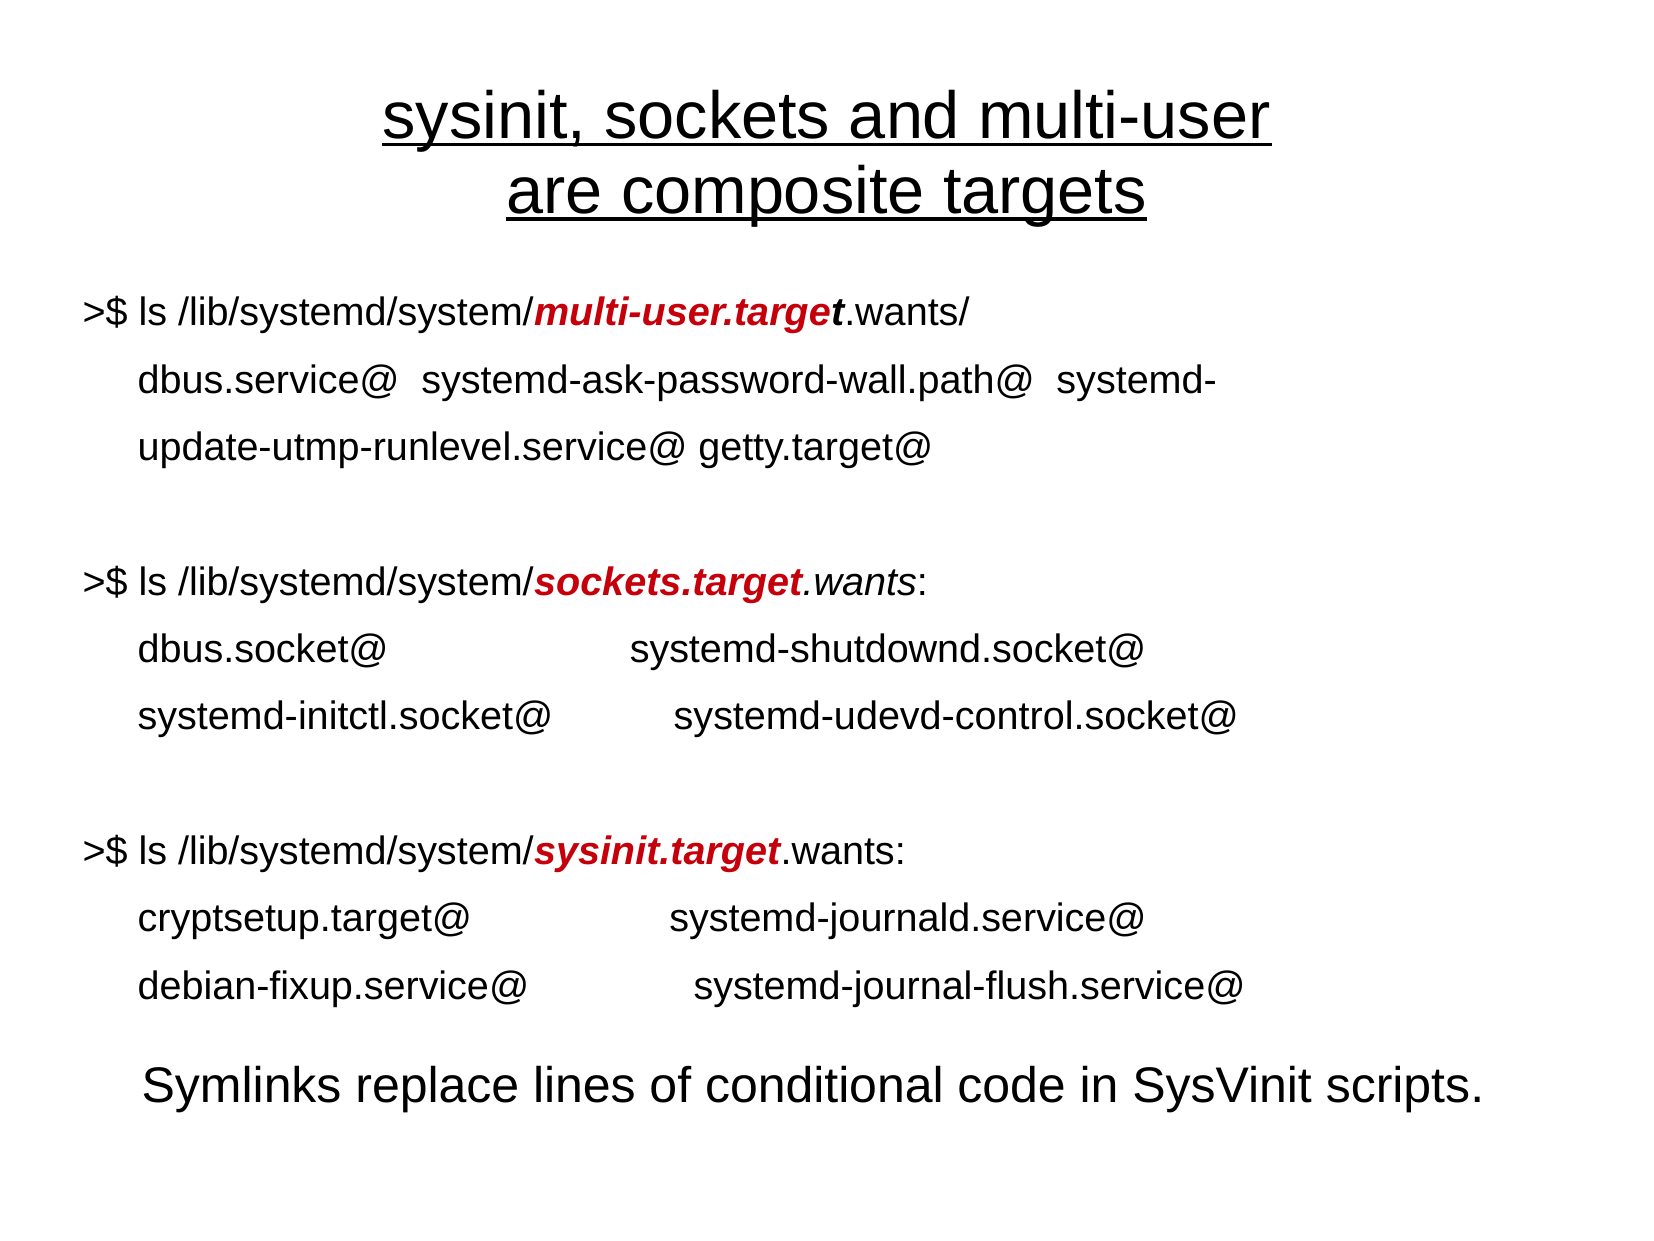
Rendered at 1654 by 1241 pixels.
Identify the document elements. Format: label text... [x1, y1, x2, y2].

list >$ ls /lib/systemd/system/multi-user.target.wants/ dbus.service@ systemd-ask-password-wall.path@ systemd- update-utmp-runlevel.service@ getty.target@ >$ ls /lib/systemd/system/sockets.target.wants: dbus.socket@ systemd-shutdownd.socket@ systemd-initctl.socket@ systemd-udevd-control.socket@ >$ ls /lib/systemd/system/sysinit.target.wants: cryptsetup.target@ systemd-journald.service@ debian-fixup.service@ systemd-journal-flush.service@ [82, 290, 1571, 1010]
text_box Symlinks replace lines of conditional code in SysVinit scripts. [126, 1050, 1501, 1121]
title sysinit, sockets and multi-user are composite targets [82, 49, 1571, 257]
